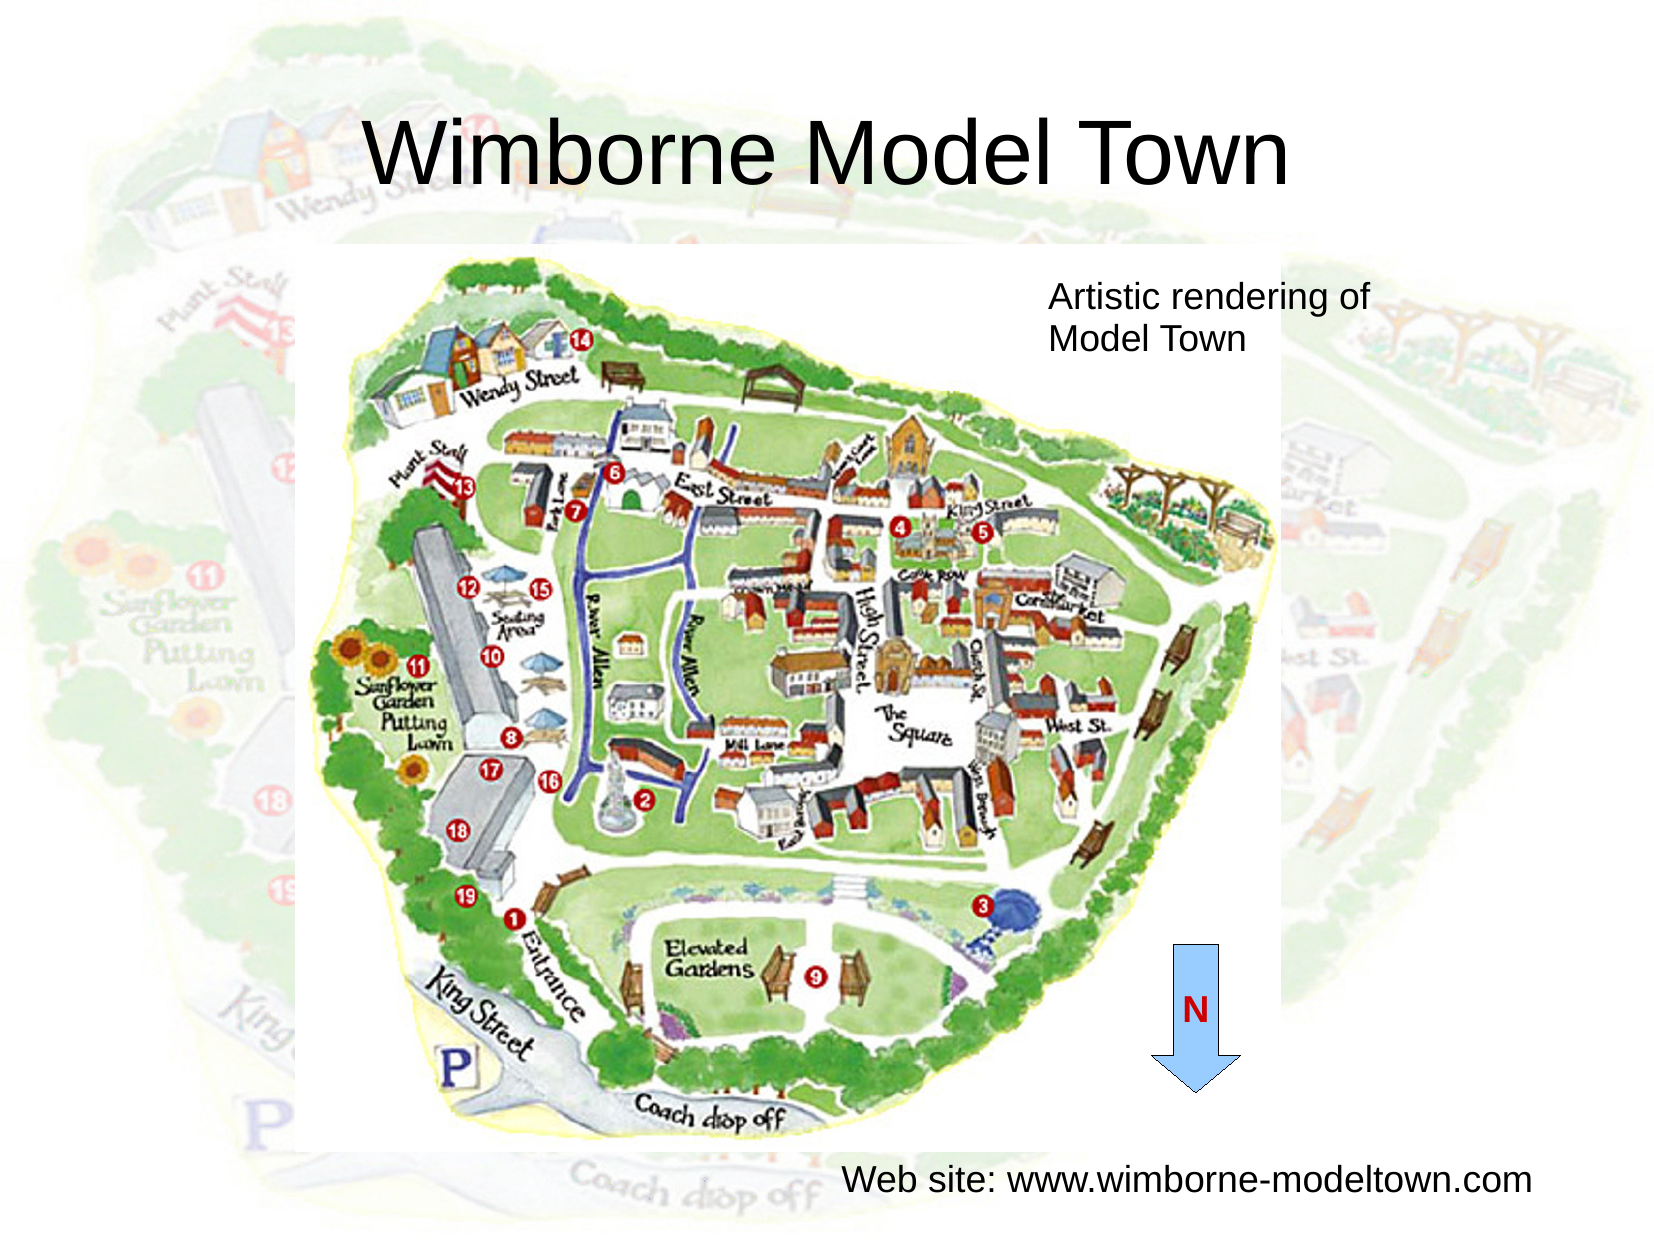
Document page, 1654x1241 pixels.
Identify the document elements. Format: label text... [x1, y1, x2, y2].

text_box Web site: www.wimborne-modeltown.com [826, 1151, 1625, 1234]
text_box Artistic rendering of Model Town [1033, 267, 1388, 367]
text_box N [1151, 944, 1241, 1093]
title Wimborne Model Town [82, 49, 1571, 257]
picture [0, 0, 1654, 1241]
